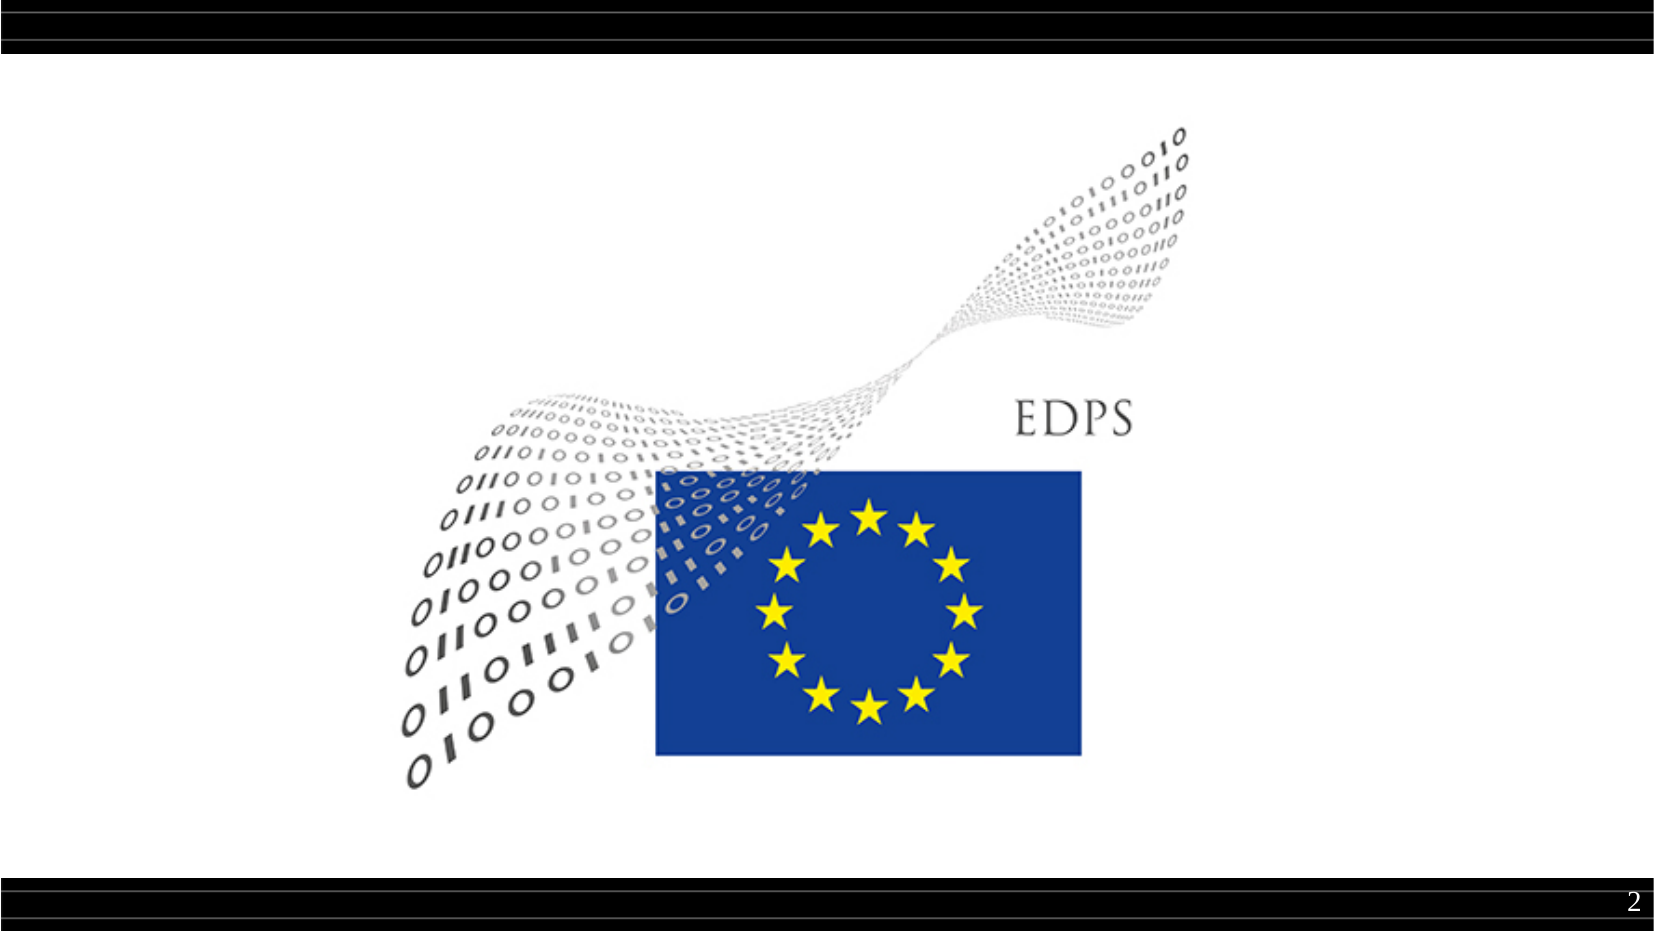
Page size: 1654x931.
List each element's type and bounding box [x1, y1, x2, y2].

picture [1, 0, 1654, 54]
picture [1, 878, 1654, 931]
picture [330, 55, 1261, 871]
